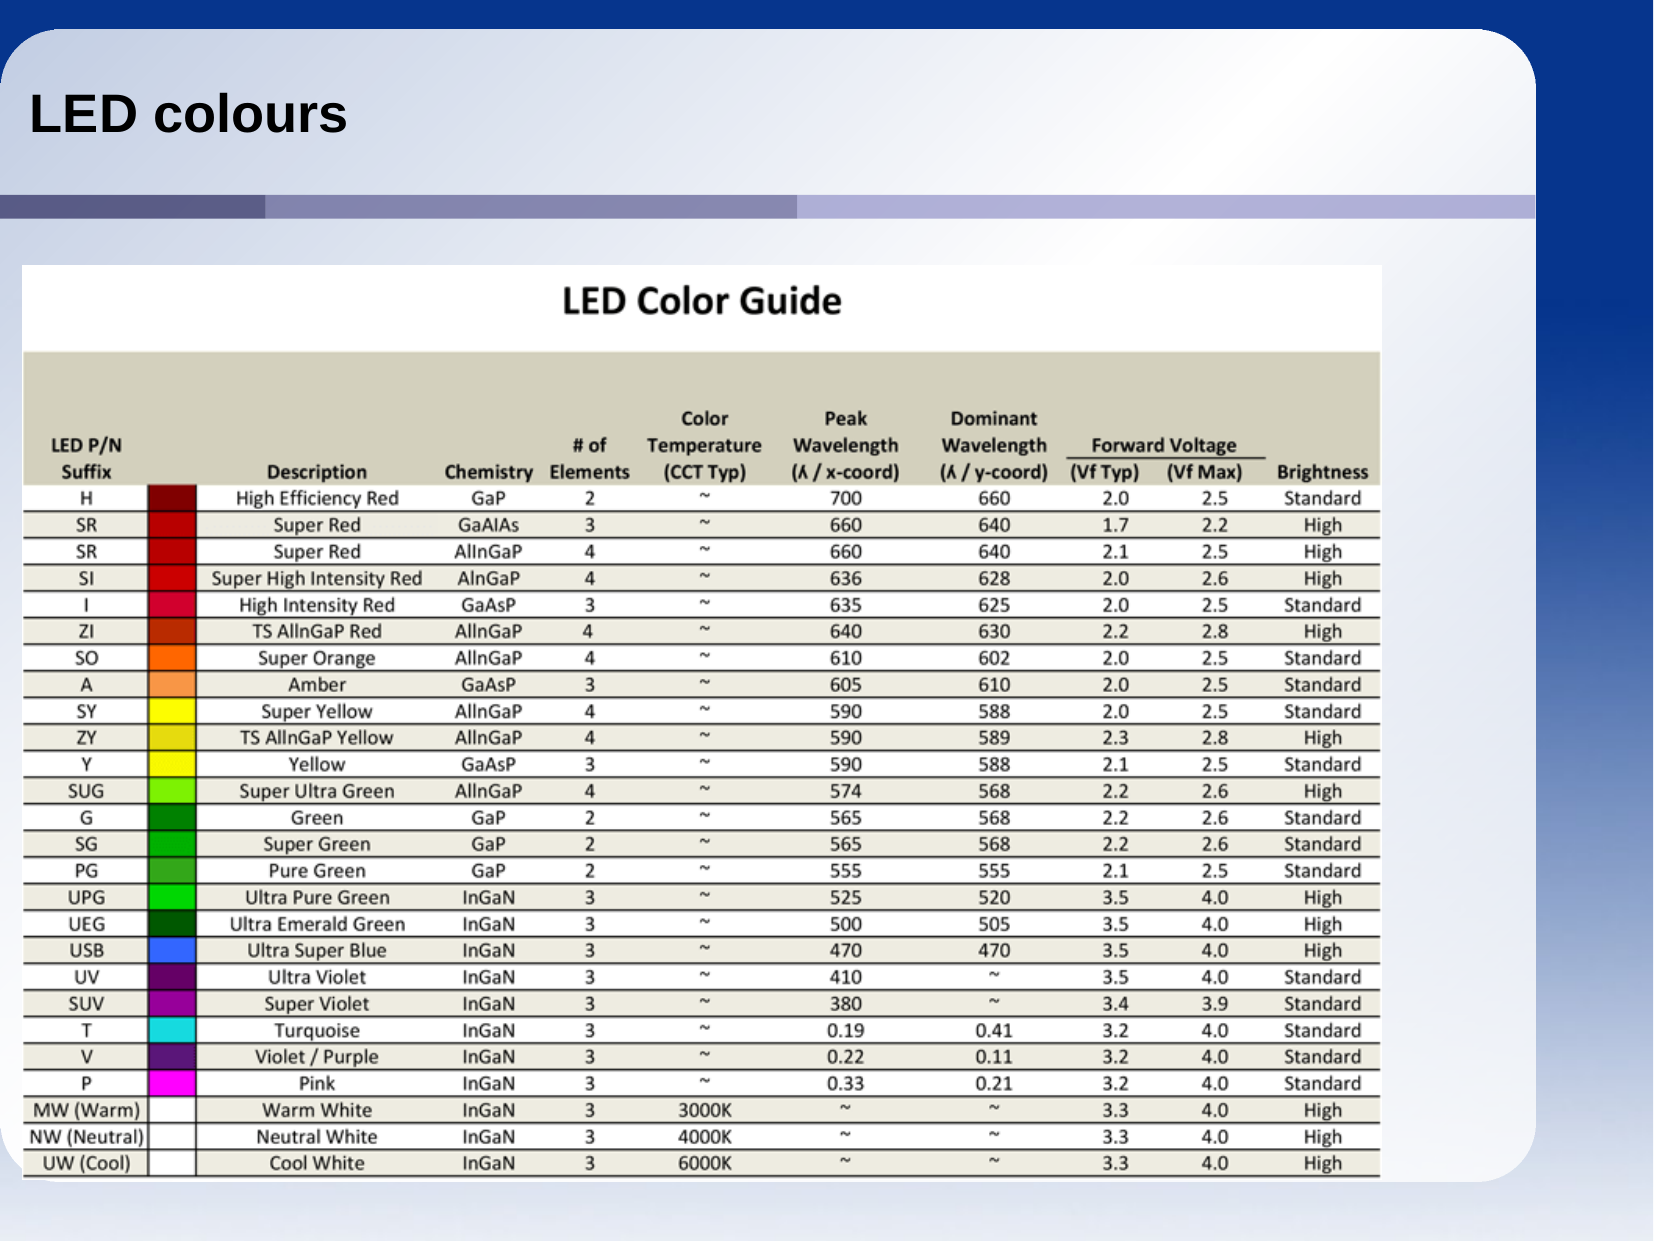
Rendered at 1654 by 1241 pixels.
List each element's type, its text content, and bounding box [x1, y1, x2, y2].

picture [0, 0, 1654, 1241]
title LED colours [29, 49, 1506, 178]
